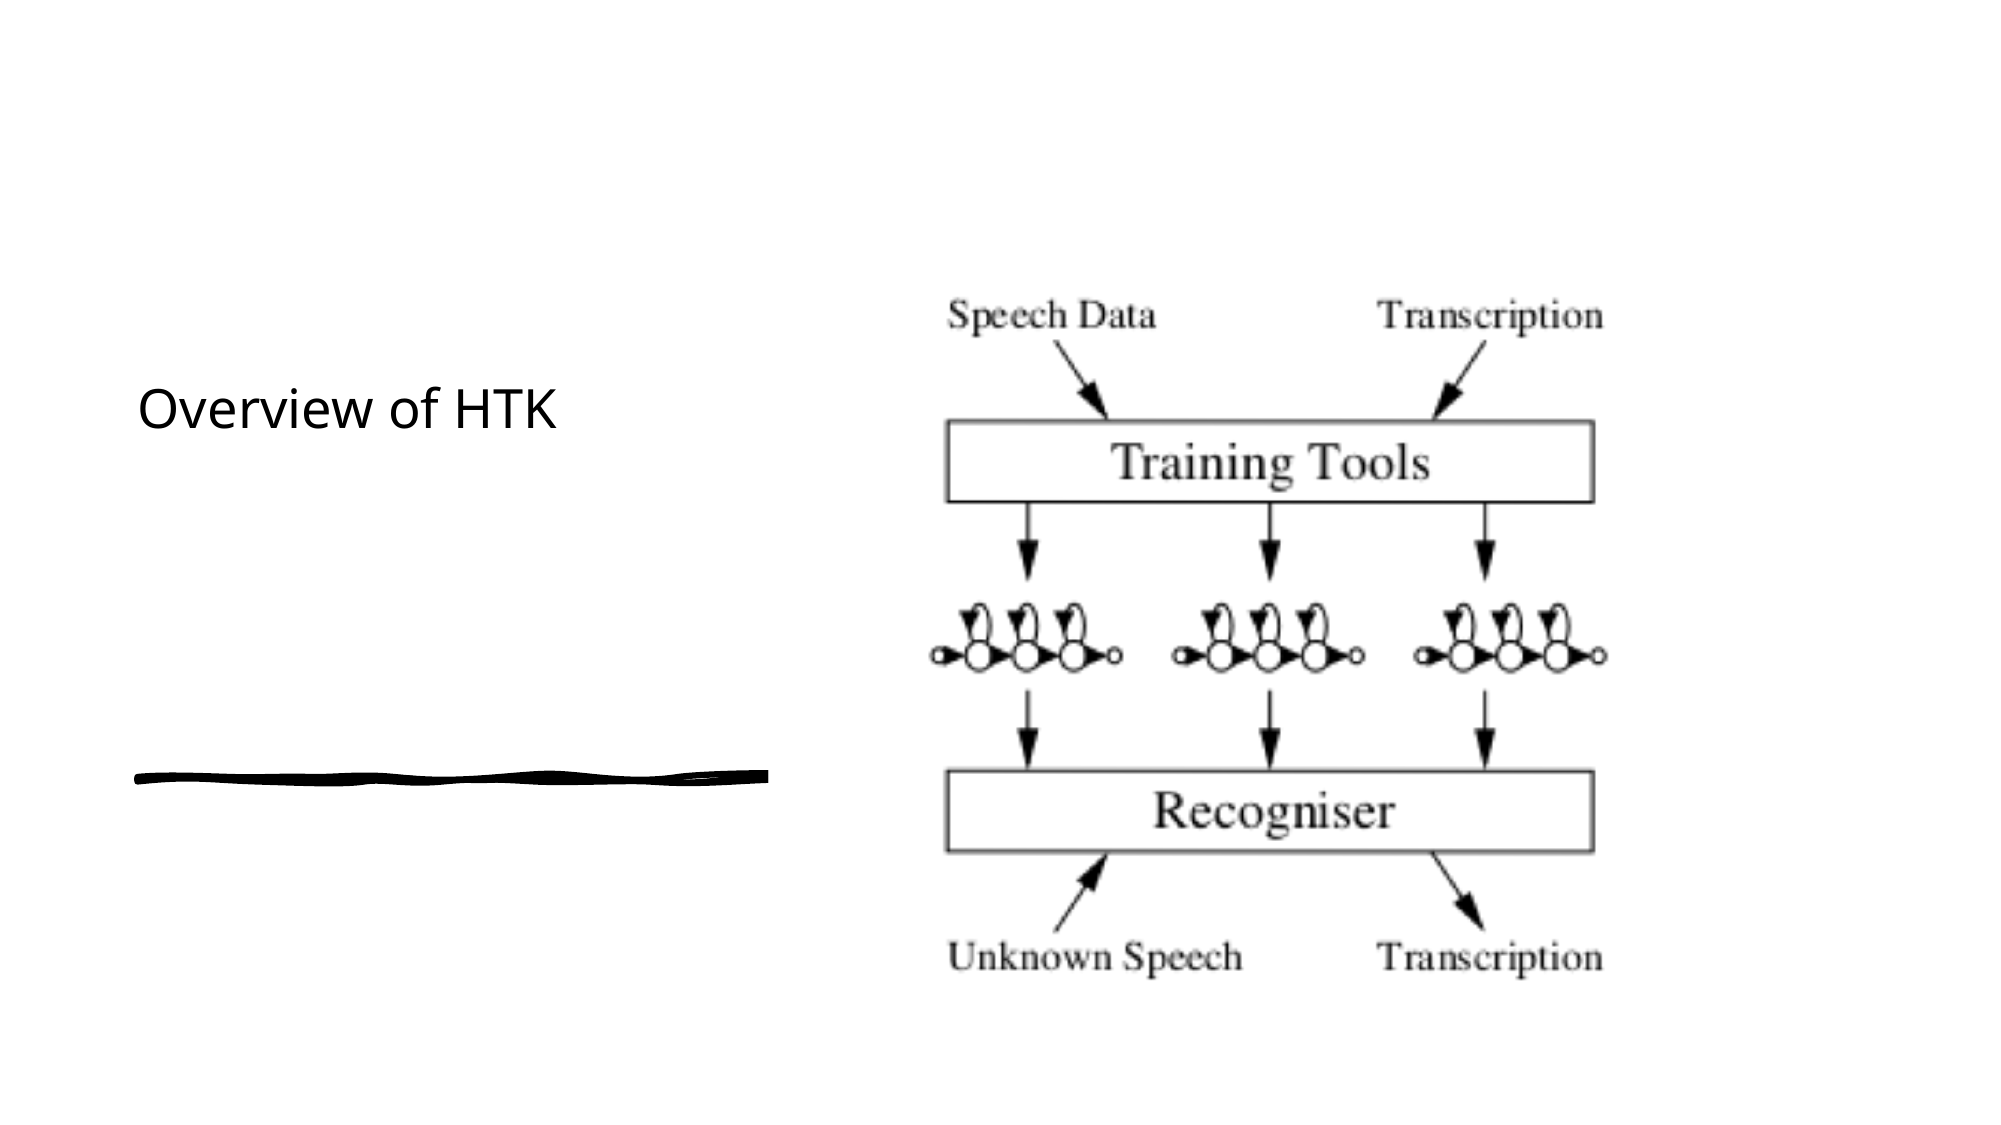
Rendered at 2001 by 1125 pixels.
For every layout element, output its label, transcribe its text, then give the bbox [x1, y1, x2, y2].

picture [767, 741, 1713, 1063]
title Overview of HTK [138, 73, 1863, 741]
